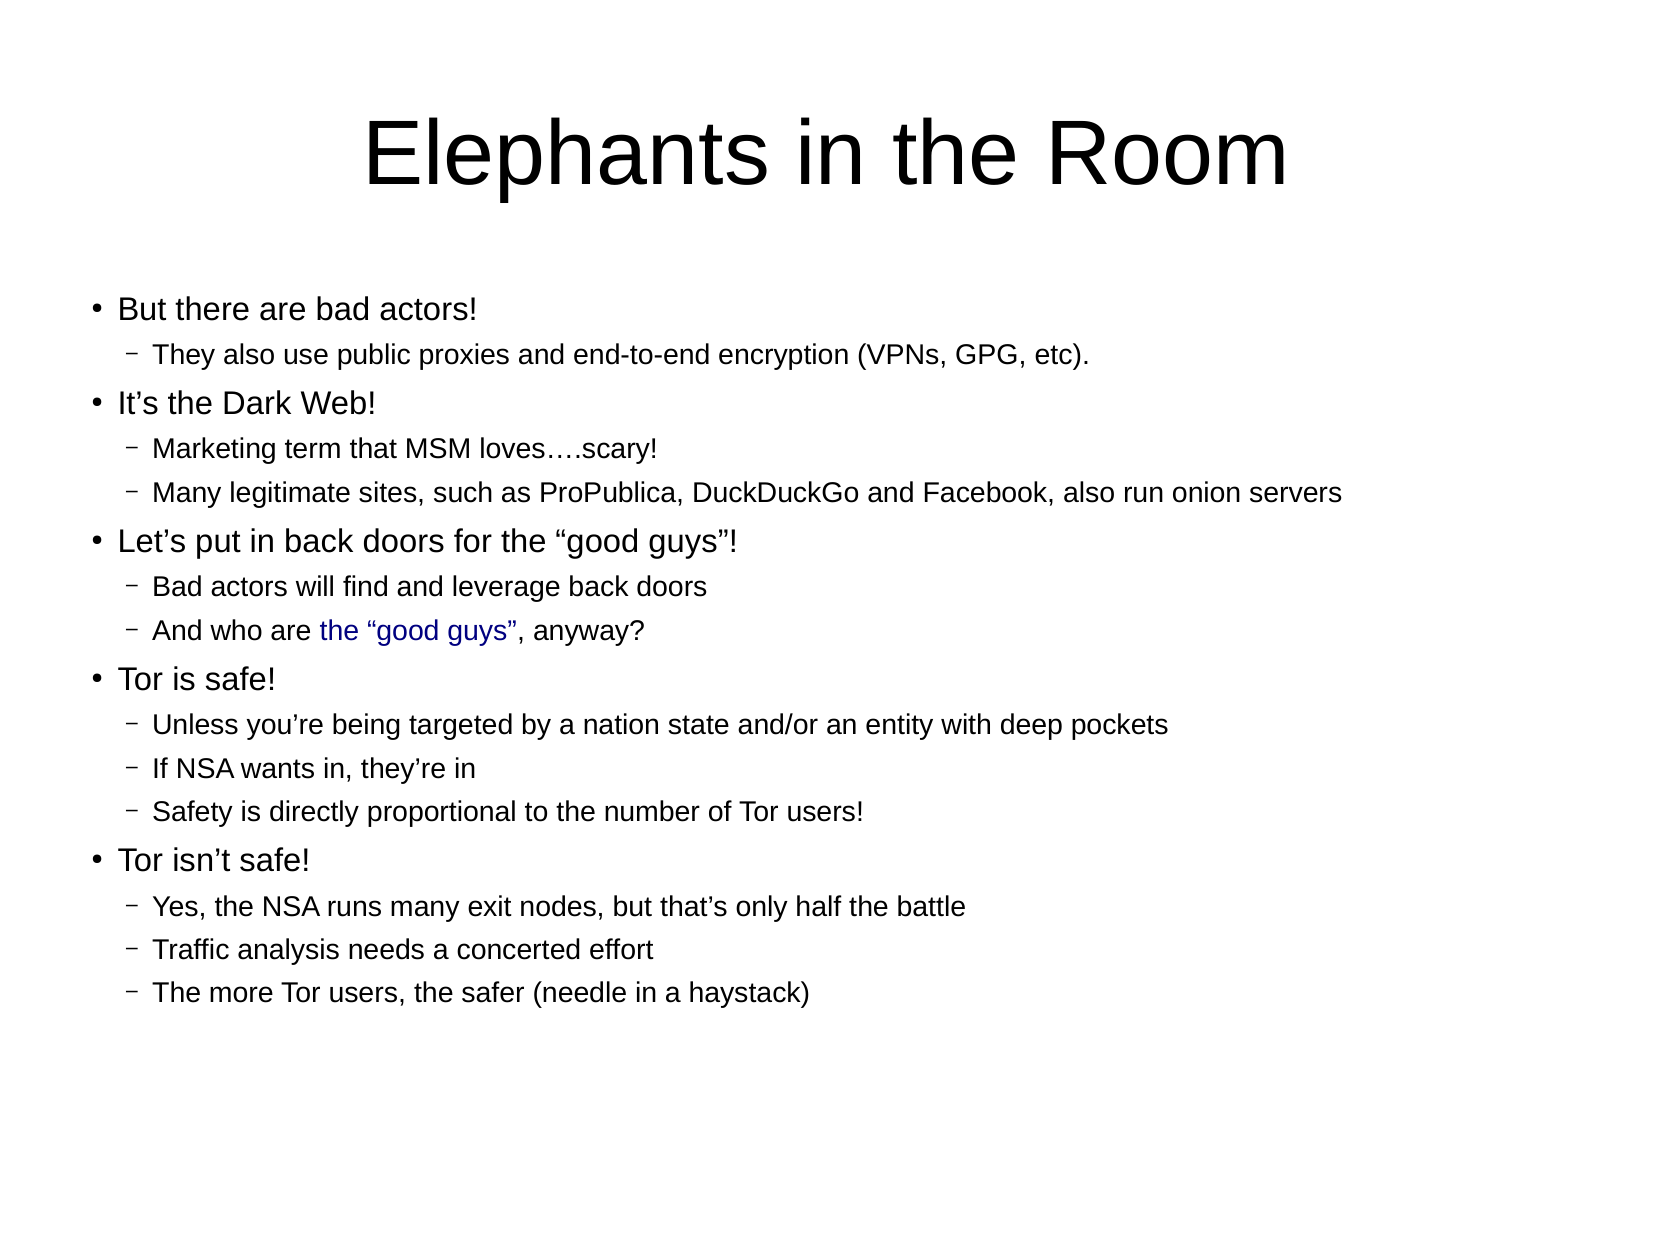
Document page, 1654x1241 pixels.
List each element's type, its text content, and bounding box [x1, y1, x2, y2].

list But there are bad actors! They also use public proxies and end-to-end encryption (VPNs, GPG, etc). It’s the Dark Web! Marketing term that MSM loves….scary! Many legitimate sites, such as ProPublica, DuckDuckGo and Facebook, also run onion servers Let’s put in back doors for the “good guys”! Bad actors will find and leverage back doors And who are the “good guys”, anyway? Tor is safe! Unless you’re being targeted by a nation state and/or an entity with deep pockets If NSA wants in, they’re in Safety is directly proportional to the number of Tor users! Tor isn’t safe! Yes, the NSA runs many exit nodes, but that’s only half the battle Traffic analysis needs a concerted effort The more Tor users, the safer (needle in a haystack) [82, 290, 1571, 1010]
title Elephants in the Room [82, 49, 1571, 257]
